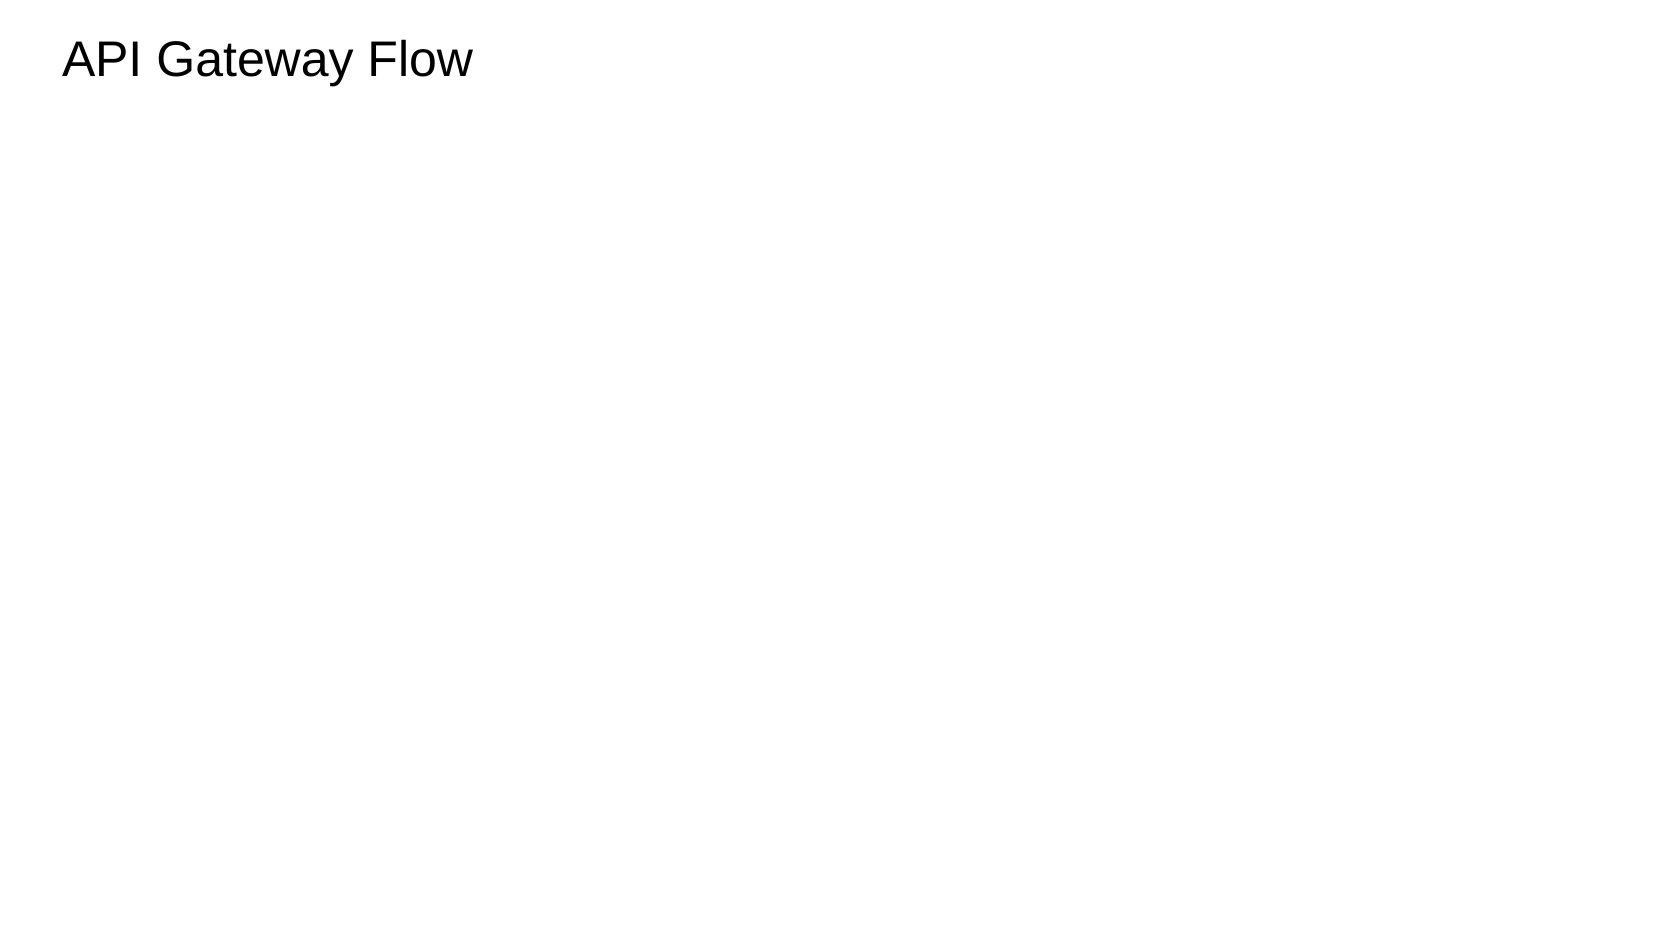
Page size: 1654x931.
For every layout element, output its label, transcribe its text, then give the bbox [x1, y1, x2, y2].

text_box API Gateway Flow [47, 23, 1607, 95]
